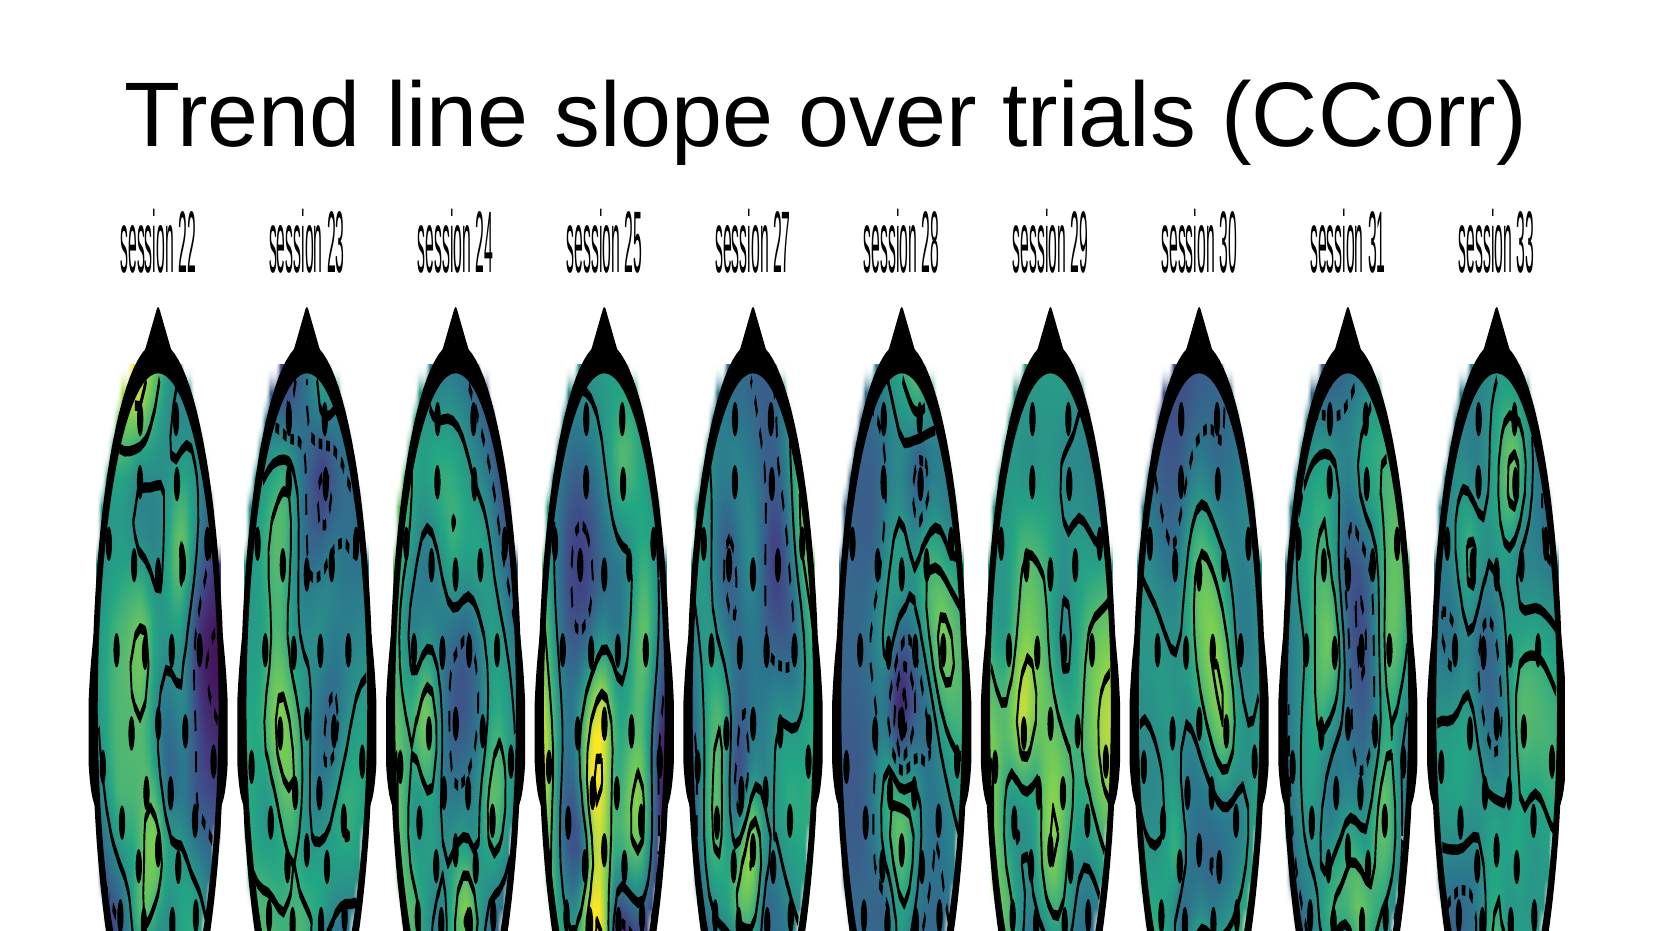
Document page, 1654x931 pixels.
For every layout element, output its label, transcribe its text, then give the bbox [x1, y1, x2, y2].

title Trend line slope over trials (CCorr) [82, 37, 1571, 193]
picture [88, 167, 1565, 931]
